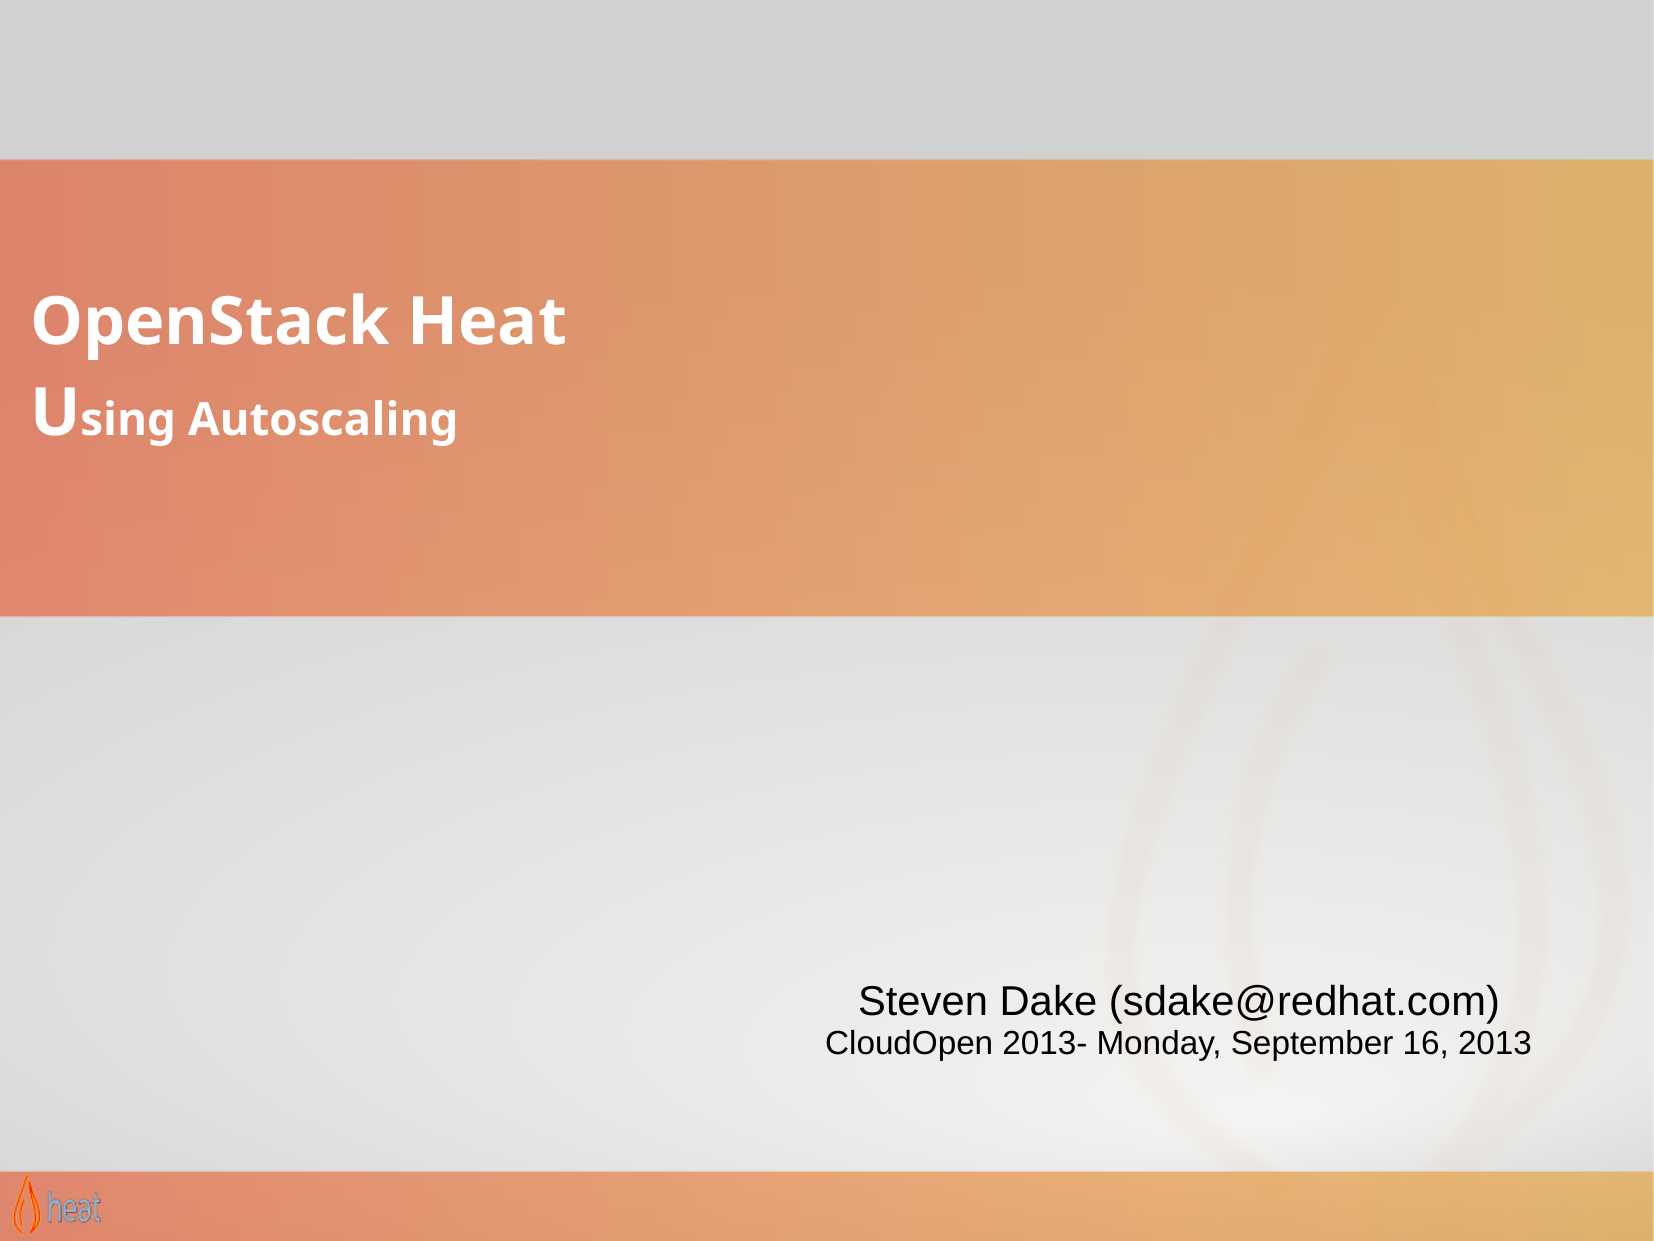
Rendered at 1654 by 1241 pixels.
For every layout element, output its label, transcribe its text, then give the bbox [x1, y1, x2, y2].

subtitle Steven Dake (sdake@redhat.com) CloudOpen 2013- Monday, September 16, 2013 [435, 660, 1654, 1241]
picture [0, 0, 1654, 1241]
title OpenStack Heat Using Autoscaling [30, 270, 1519, 458]
